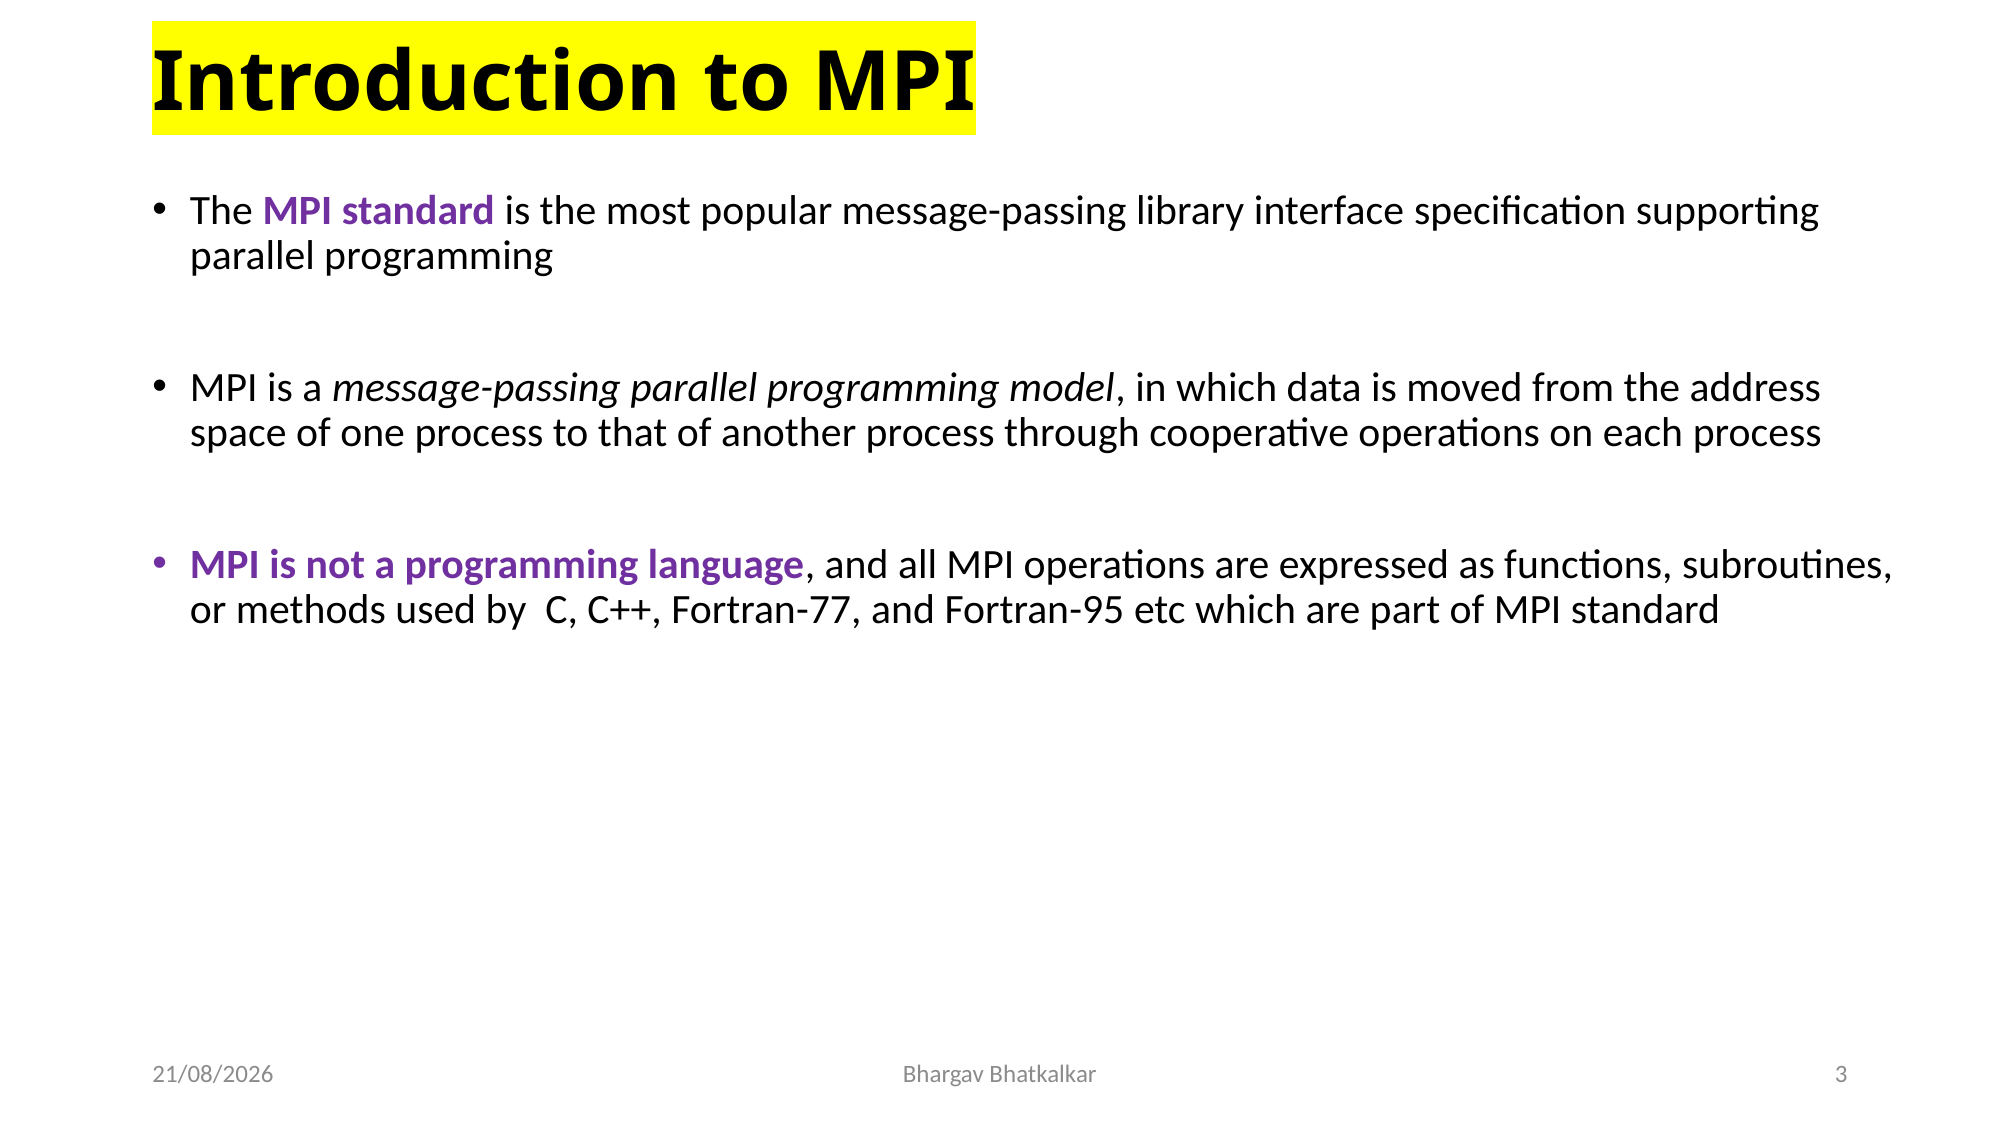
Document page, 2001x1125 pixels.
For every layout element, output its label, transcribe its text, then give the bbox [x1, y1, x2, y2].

slide_number <number> [1412, 1042, 1863, 1103]
slide_number 25/02/2021 [137, 1042, 588, 1103]
title Introduction to MPI [137, 22, 1863, 146]
footer Bhargav Bhatkalkar [662, 1042, 1338, 1103]
list The MPI standard is the most popular message-passing library interface specification supporting parallel programming MPI is a message-passing parallel programming model, in which data is moved from the address space of one process to that of another process through cooperative operations on each process MPI is not a programming language, and all MPI operations are expressed as functions, subroutines, or methods used by C, C++, Fortran-77, and Fortran-95 etc which are part of MPI standard [137, 180, 1943, 1043]
